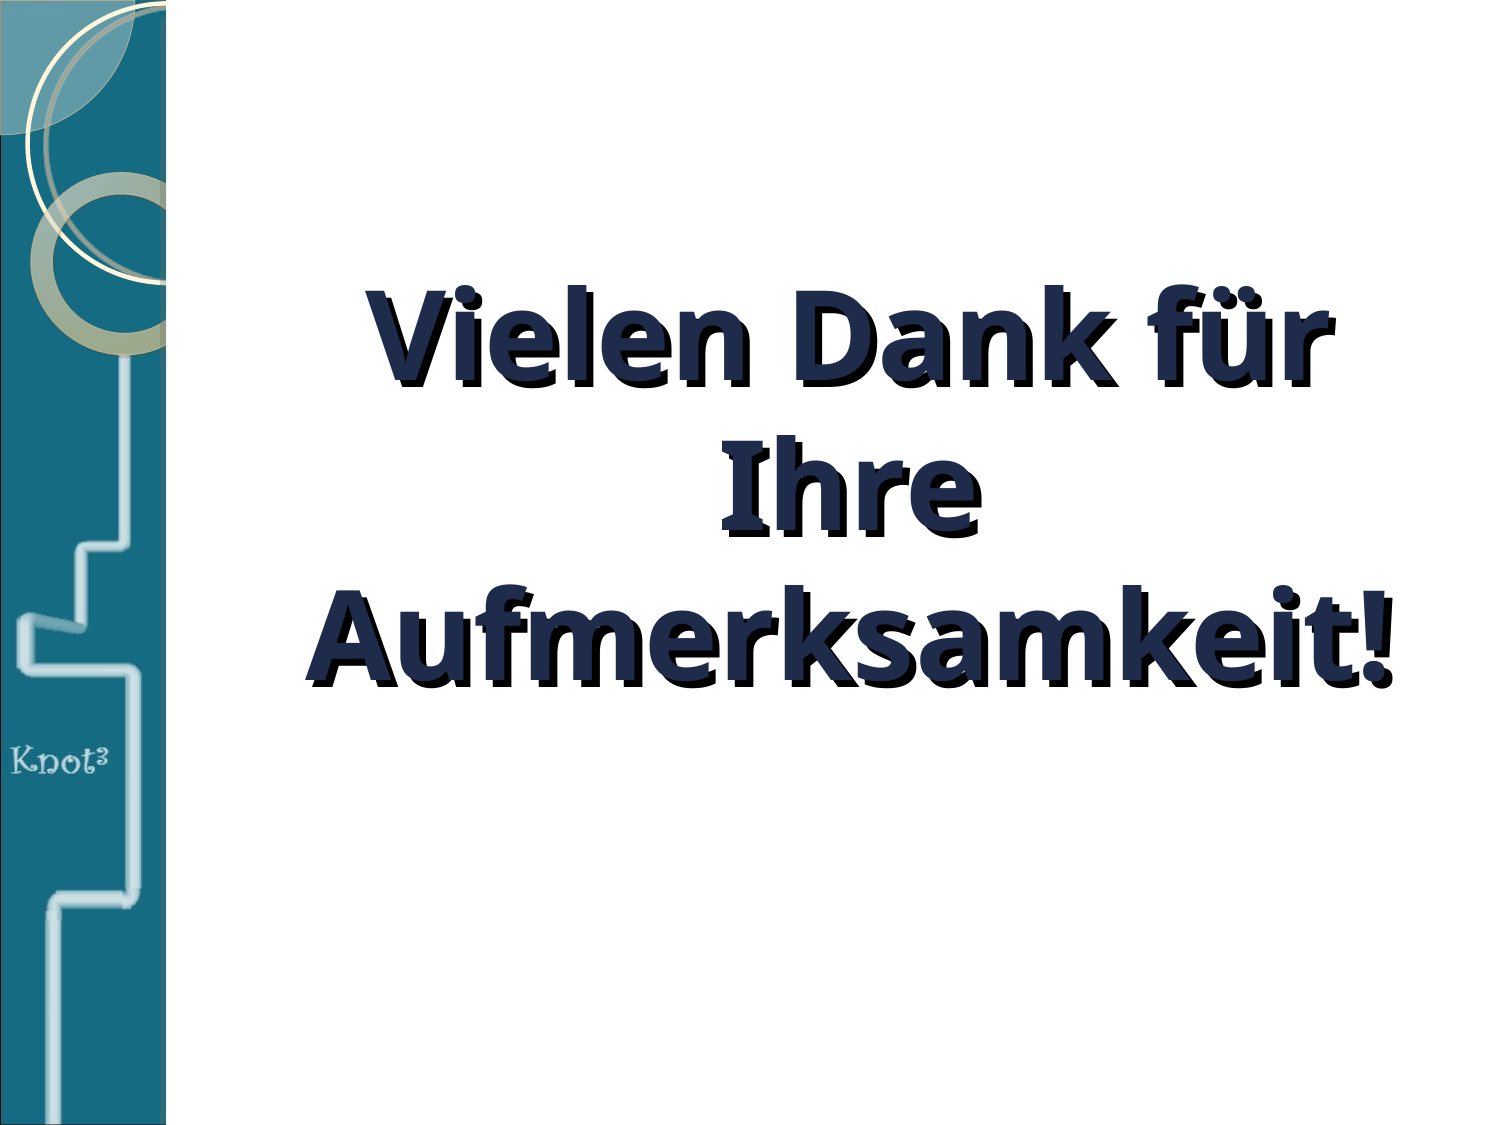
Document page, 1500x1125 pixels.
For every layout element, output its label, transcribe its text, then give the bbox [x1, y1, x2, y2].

picture [0, 11, 166, 1125]
picture [136, 0, 166, 4]
title Vielen Dank für Ihre Aufmerksamkeit! [234, 322, 1465, 639]
